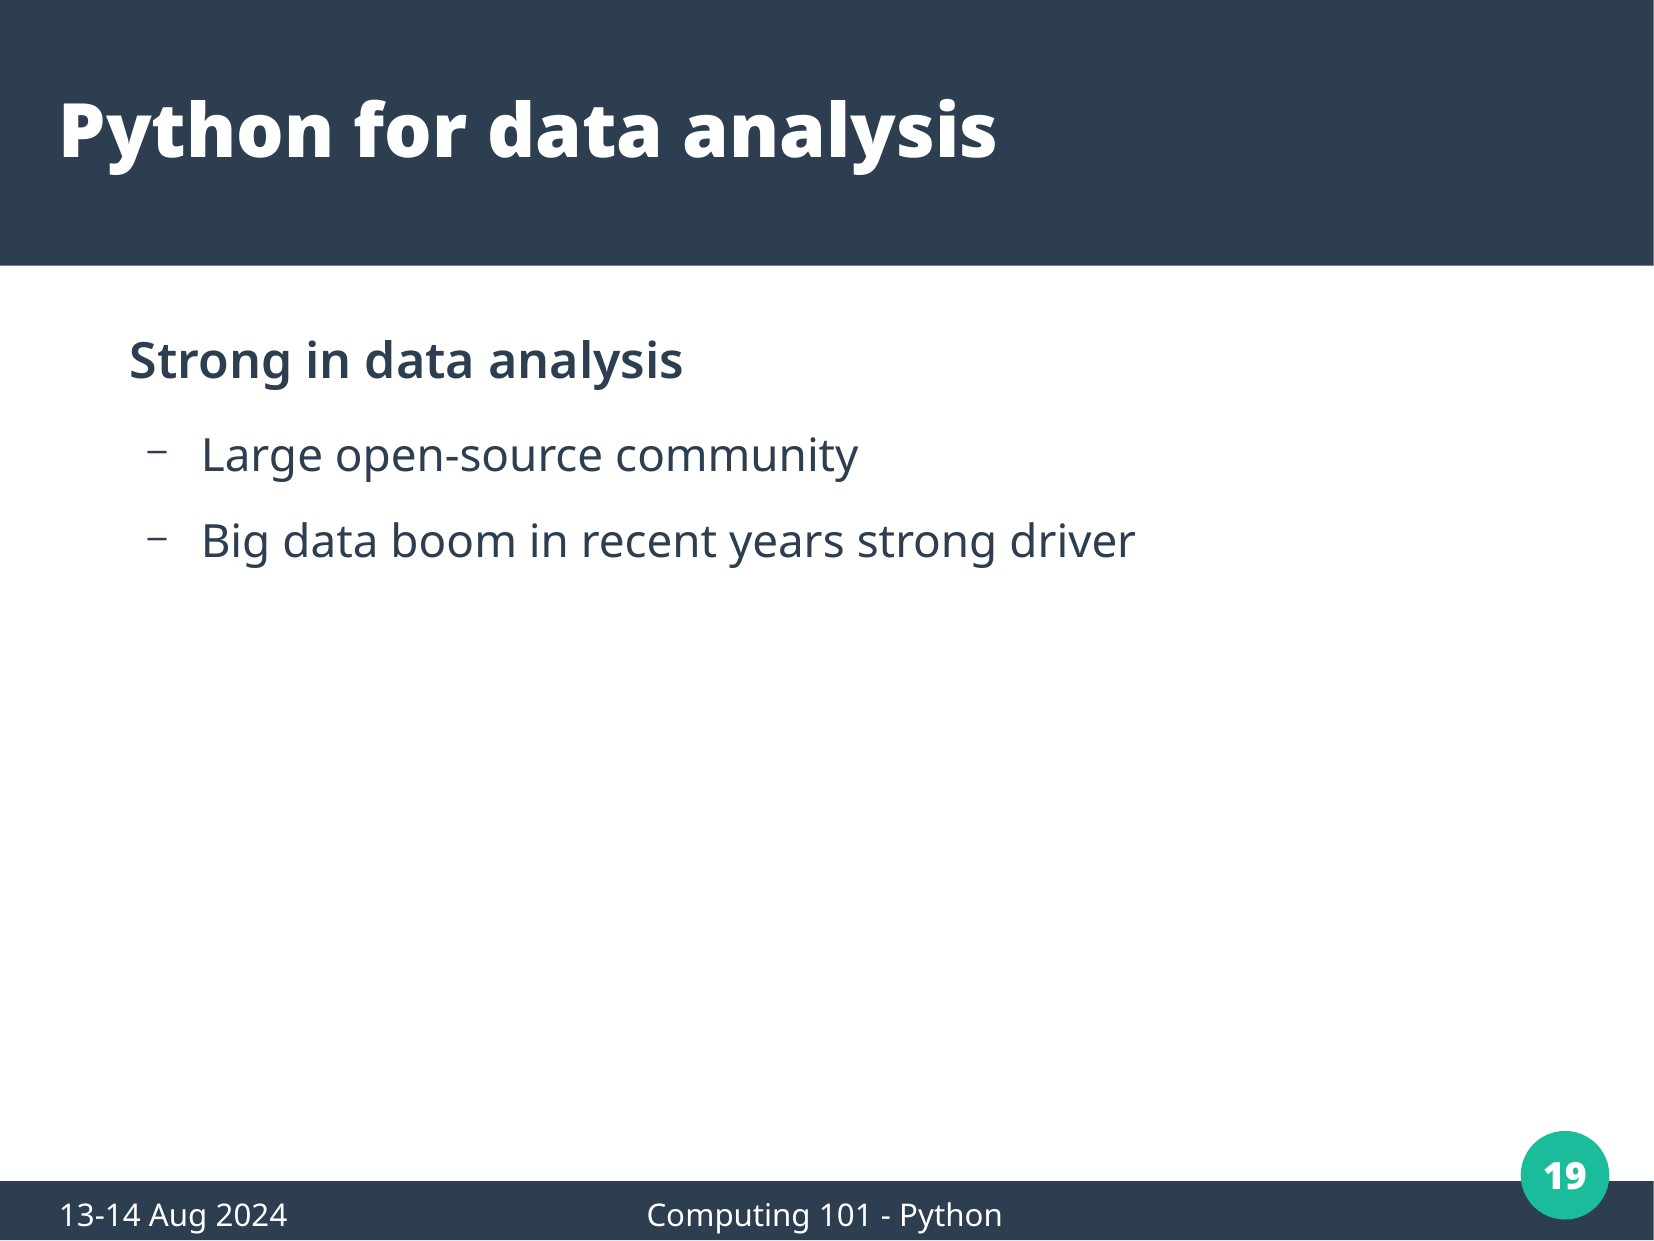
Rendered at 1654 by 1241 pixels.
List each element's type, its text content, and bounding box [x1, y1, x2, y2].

title Python for data analysis [59, 49, 1595, 207]
list Strong in data analysis Large open-source community Big data boom in recent years strong driver [59, 324, 1595, 1152]
